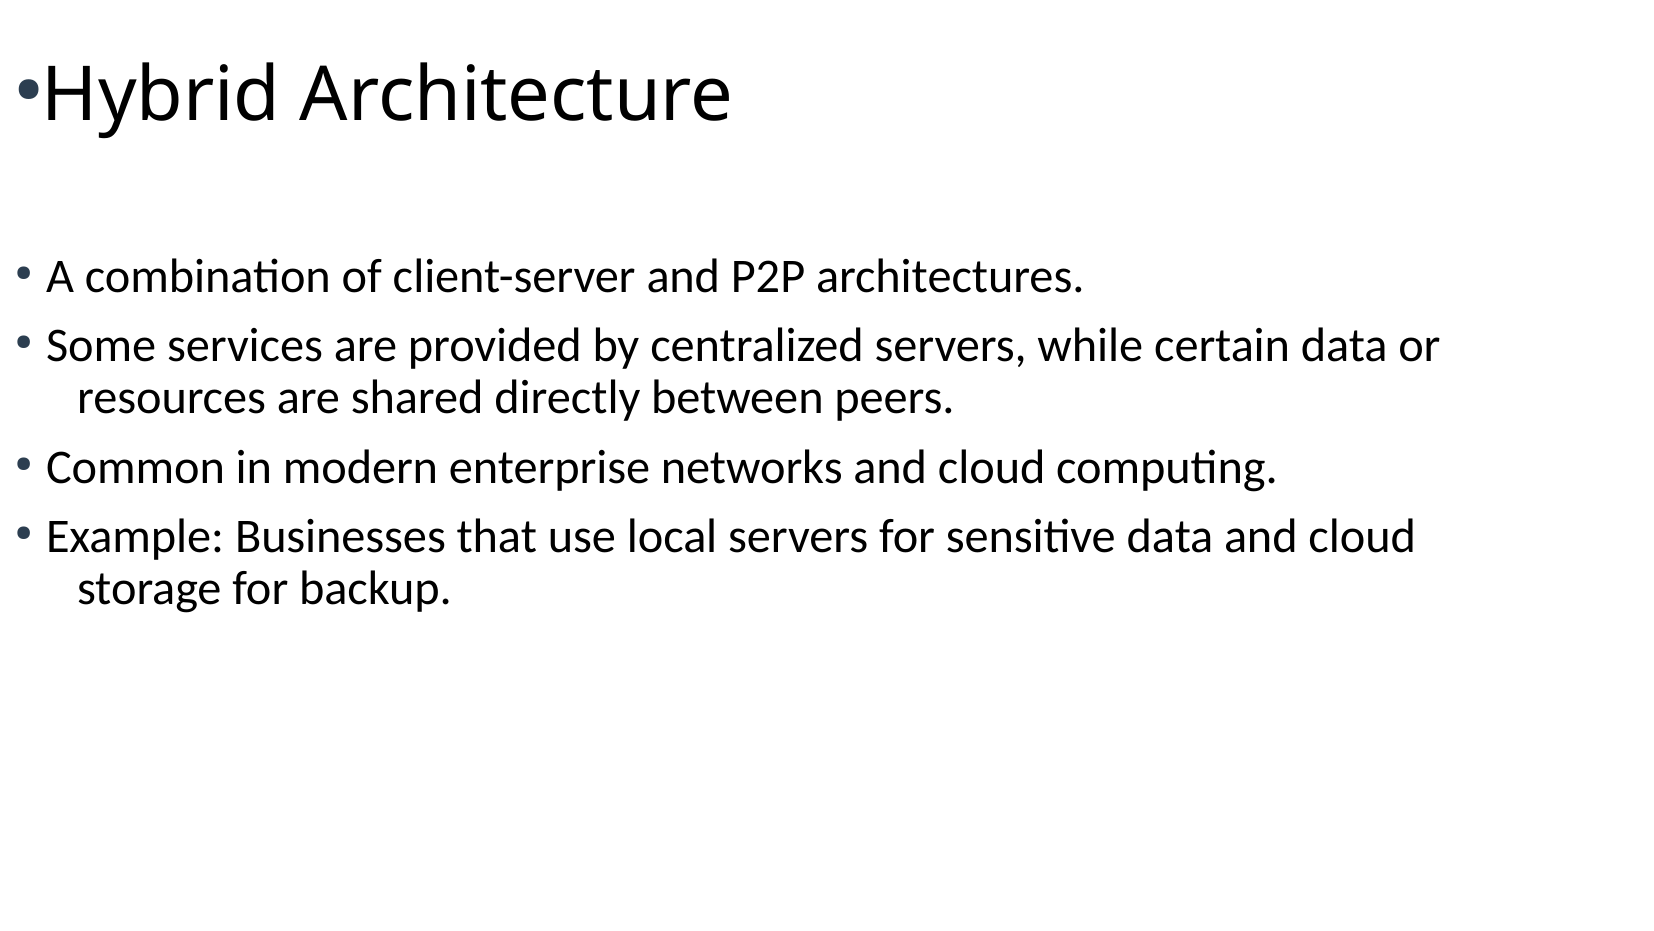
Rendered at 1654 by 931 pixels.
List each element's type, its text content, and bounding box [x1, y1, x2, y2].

title Hybrid Architecture [0, 36, 1536, 155]
list A combination of client-server and P2P architectures. Some services are provided by centralized servers, while certain data or resources are shared directly between peers. Common in modern enterprise networks and cloud computing. Example: Businesses that use local servers for sensitive data and cloud storage for backup. [0, 243, 1536, 864]
